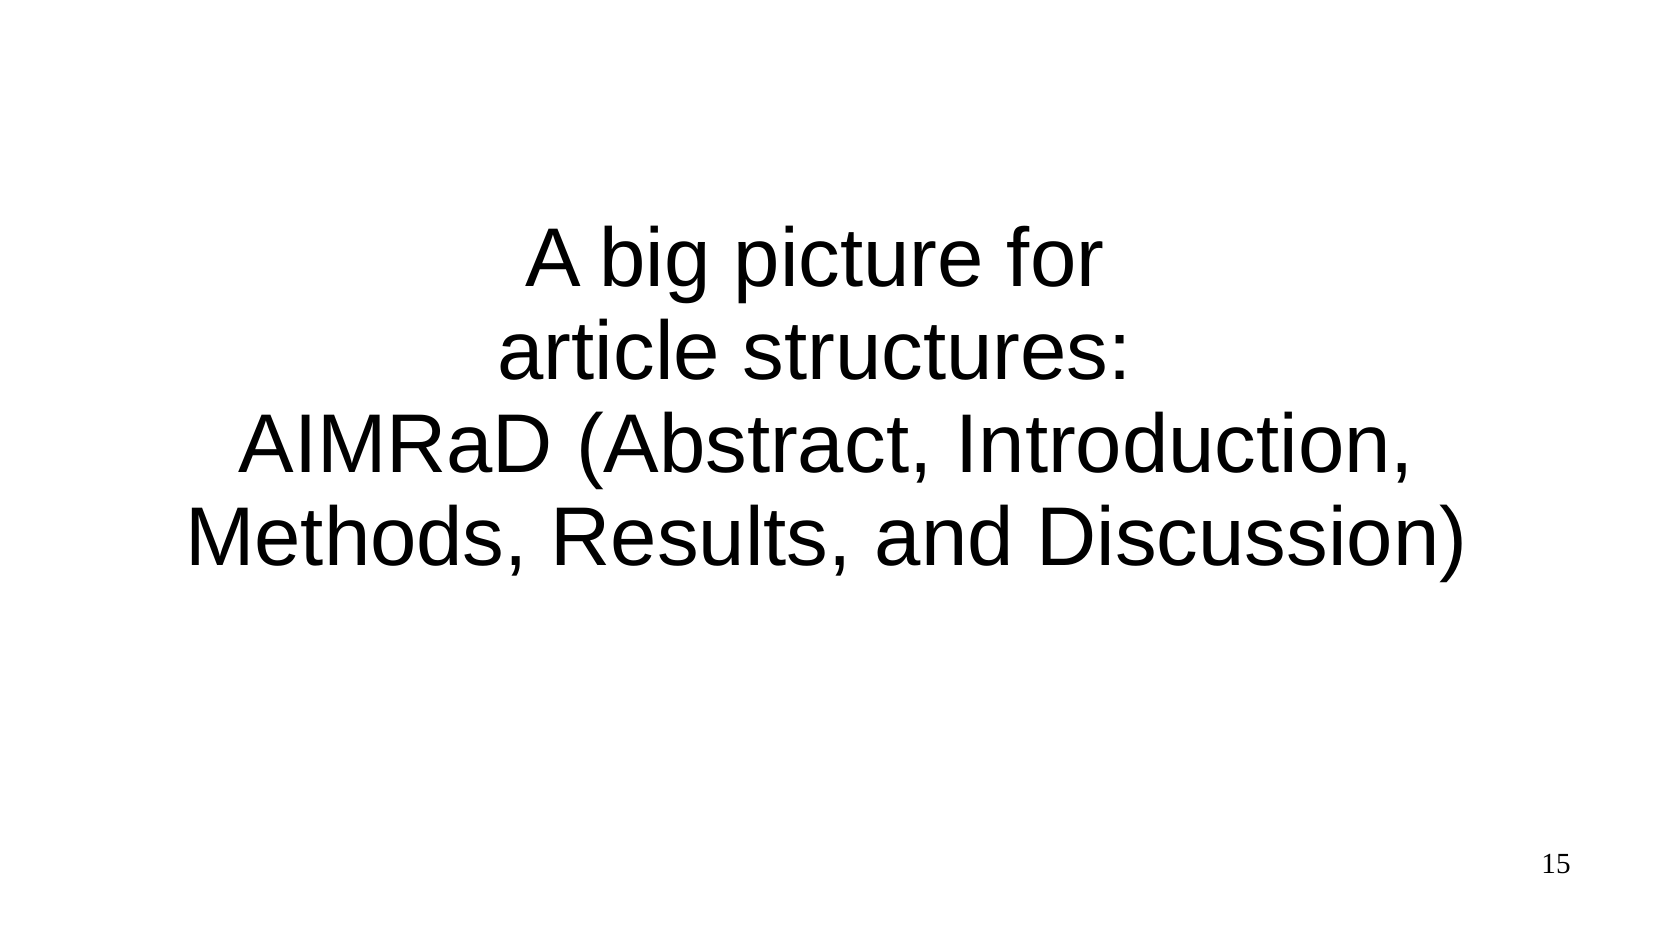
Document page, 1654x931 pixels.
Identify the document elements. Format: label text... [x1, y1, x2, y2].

subtitle A big picture for article structures: AIMRaD (Abstract, Introduction, Methods, Results, and Discussion) [82, 37, 1571, 758]
